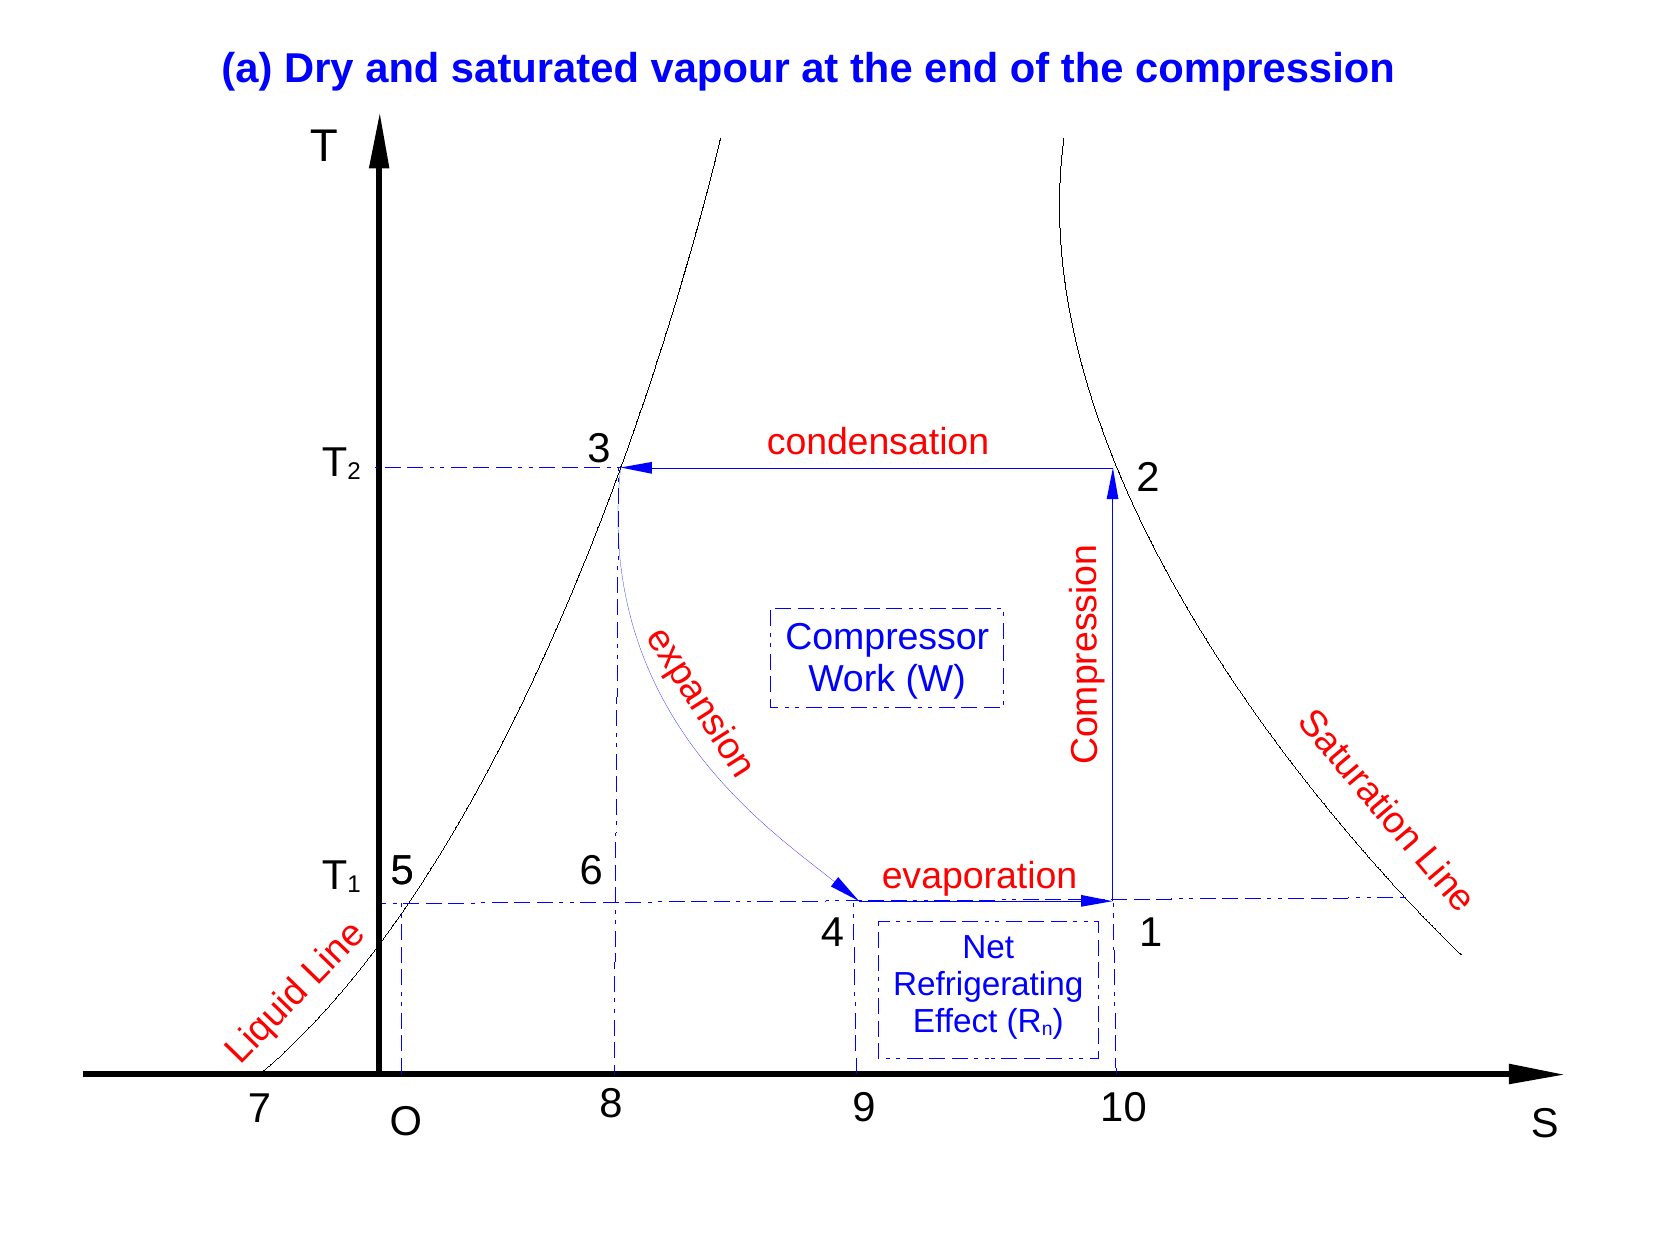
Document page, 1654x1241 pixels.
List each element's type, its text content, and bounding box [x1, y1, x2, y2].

text_box condensation [752, 413, 1004, 471]
text_box evaporation [867, 846, 1092, 904]
text_box 4 [806, 901, 861, 963]
text_box Net Refrigerating Effect (Rn) [878, 921, 1099, 1059]
text_box Compressor Work (W) [770, 608, 1004, 708]
text_box Liquid Line [200, 896, 388, 1087]
text_box 9 [837, 1075, 891, 1138]
text_box Compression [1054, 529, 1113, 780]
text_box T2 [307, 431, 376, 507]
text_box S [1516, 1092, 1583, 1168]
text_box O [374, 1090, 438, 1152]
text_box 5 [375, 839, 429, 901]
text_box T1 [307, 844, 376, 920]
text_box (a) Dry and saturated vapour at the end of the compression [206, 37, 1411, 99]
text_box 6 [564, 839, 618, 901]
text_box T [295, 112, 365, 184]
text_box 1 [1124, 900, 1176, 963]
text_box expansion [624, 602, 780, 802]
text_box 10 [1085, 1075, 1162, 1138]
text_box 3 [572, 417, 617, 491]
text_box 7 [233, 1077, 287, 1139]
text_box 2 [1121, 446, 1170, 526]
text_box 8 [584, 1072, 638, 1134]
text_box Saturation Line [1275, 685, 1501, 937]
